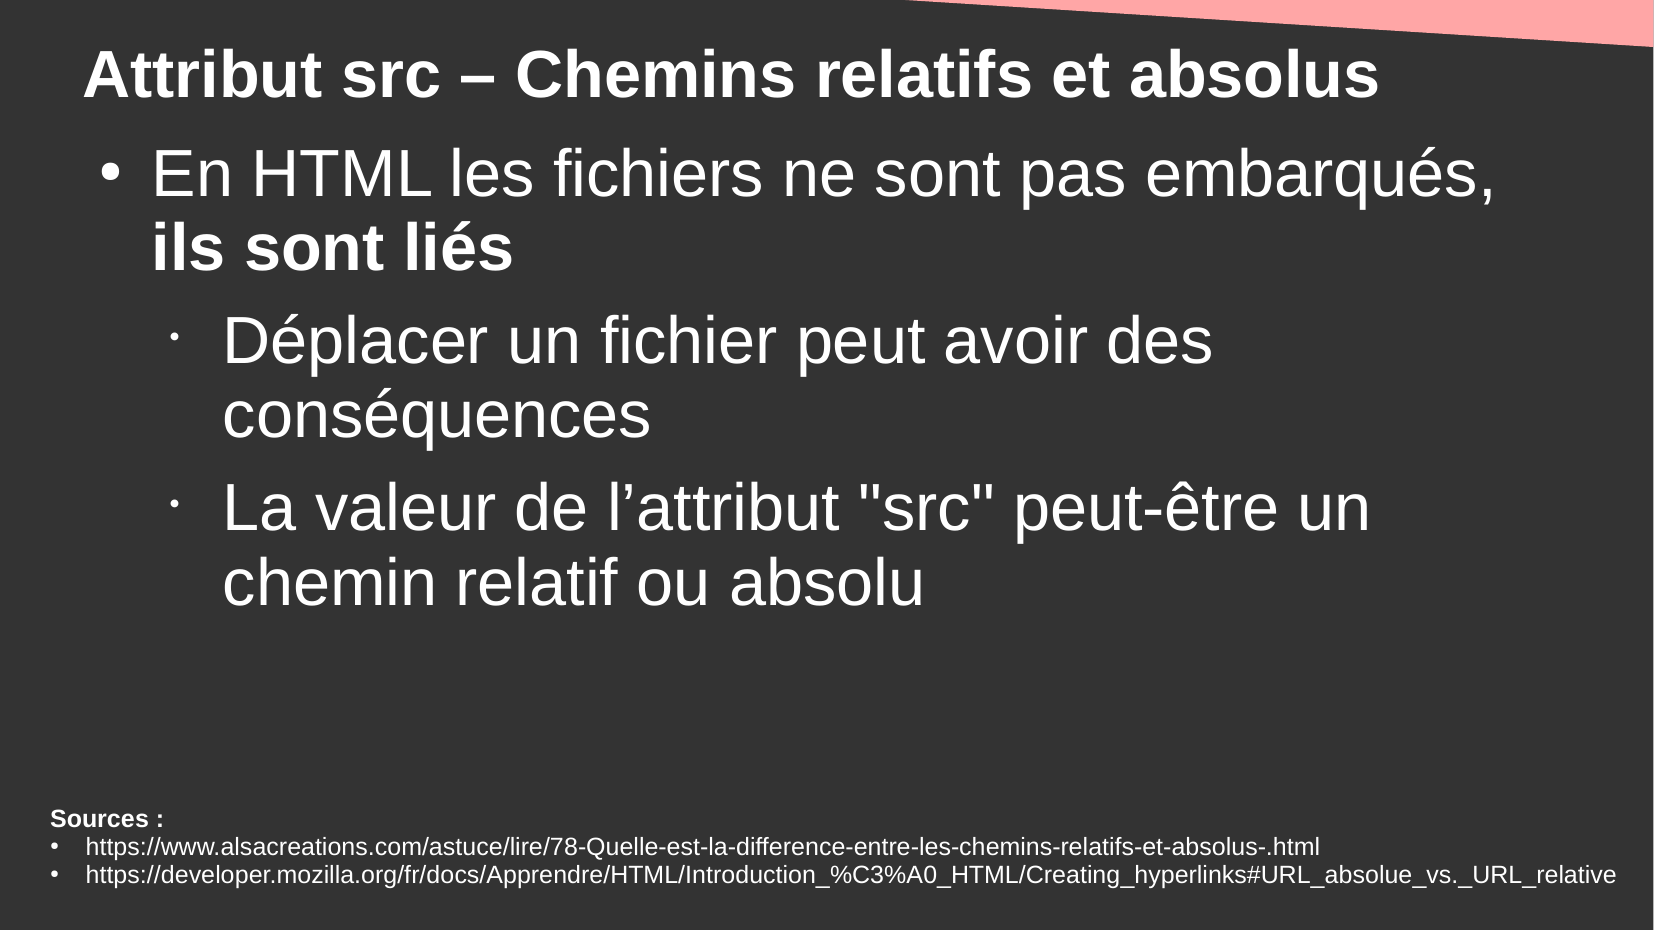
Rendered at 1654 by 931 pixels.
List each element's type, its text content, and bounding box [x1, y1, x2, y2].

title Attribut src – Chemins relatifs et absolus [82, 37, 1571, 122]
text_box [905, 0, 1654, 48]
list En HTML les fichiers ne sont pas embarqués, ils sont liés Déplacer un fichier peut avoir des conséquences La valeur de l’attribut "src" peut-être un chemin relatif ou absolu [80, 135, 1546, 745]
text_box Sources : https://www.alsacreations.com/astuce/lire/78-Quelle-est-la-difference-entre-les-chemins-relatifs-et-absolus-.html https://developer.mozilla.org/fr/docs/Apprendre/HTML/Introduction_%C3%A0_HTML/Creating_hyperlinks#URL_absolue_vs._URL_relative [35, 797, 1654, 931]
